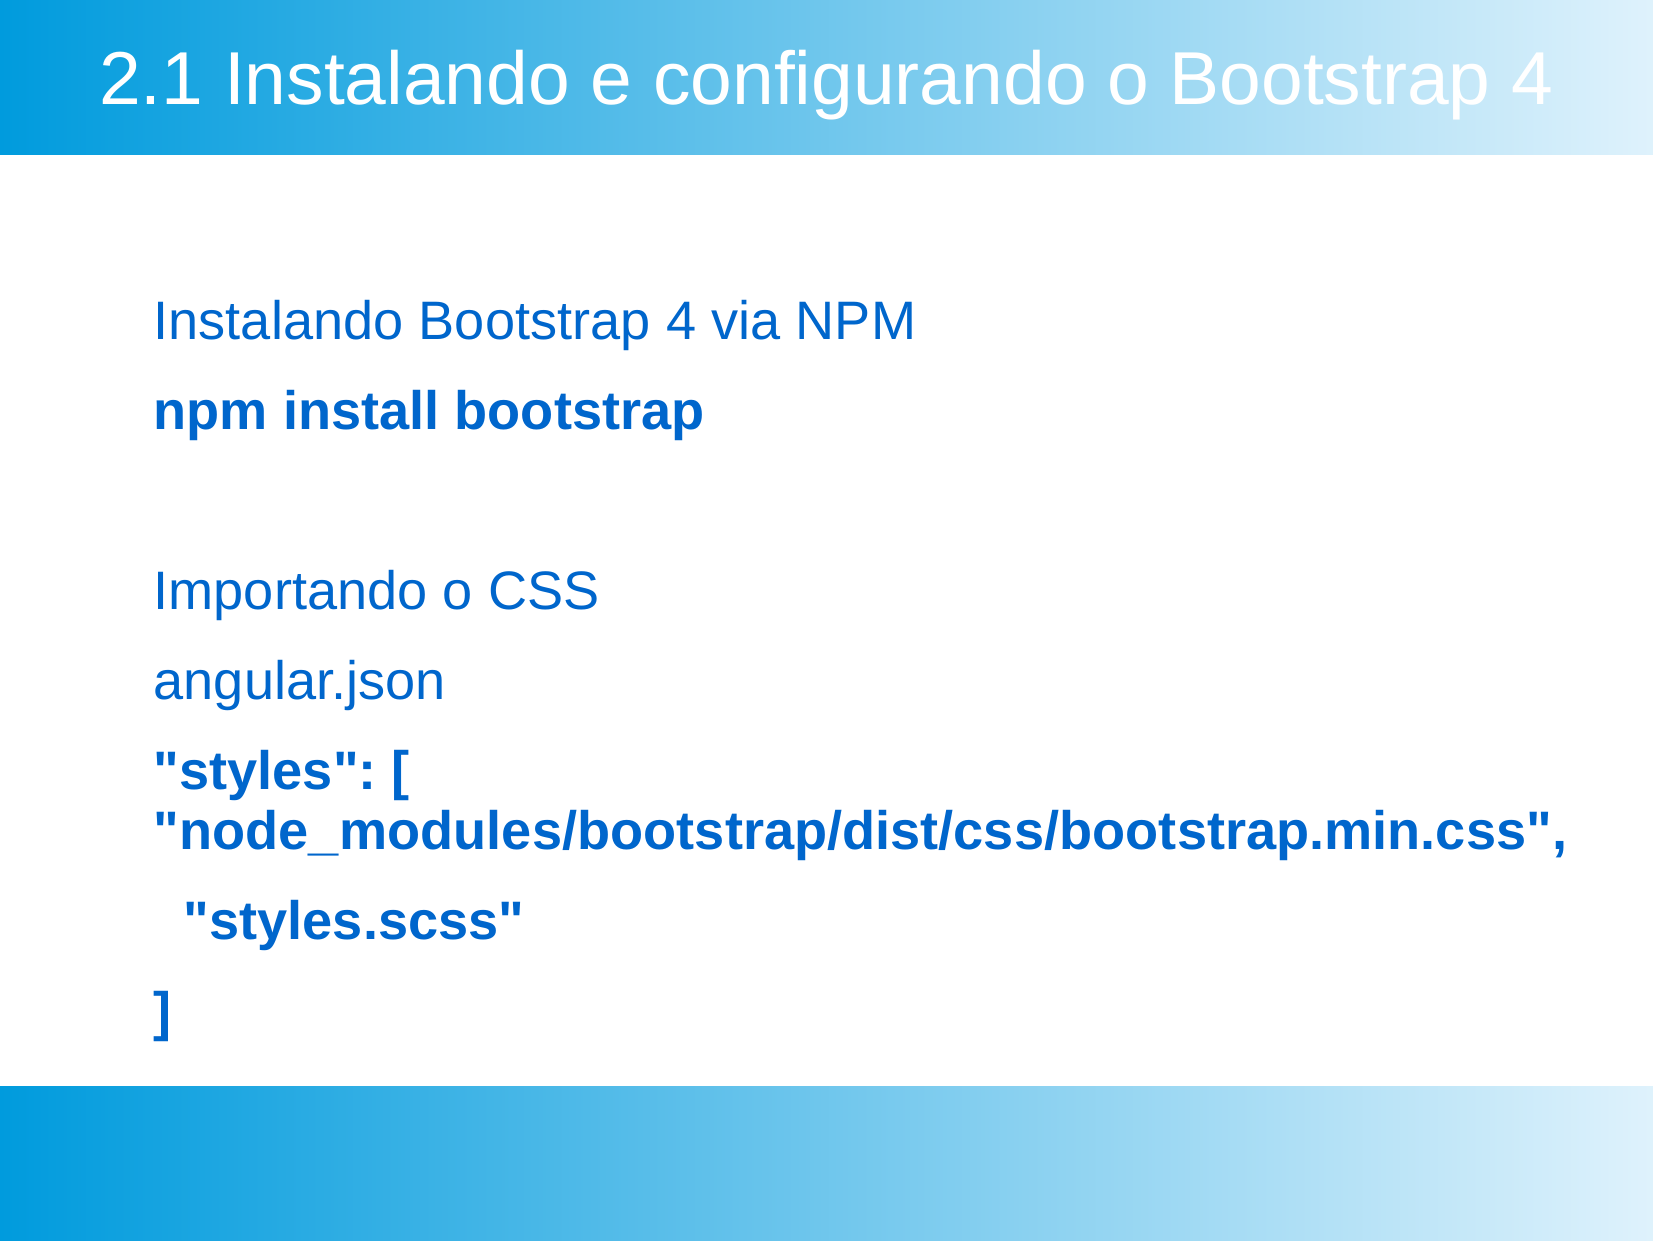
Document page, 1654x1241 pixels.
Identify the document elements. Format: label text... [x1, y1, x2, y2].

title 2.1 Instalando e configurando o Bootstrap 4 [82, 25, 1571, 131]
list Instalando Bootstrap 4 via NPM npm install bootstrap Importando o CSS angular.json "styles": [ "node_modules/bootstrap/dist/css/bootstrap.min.css", "styles.scss" ] [82, 290, 1571, 1010]
